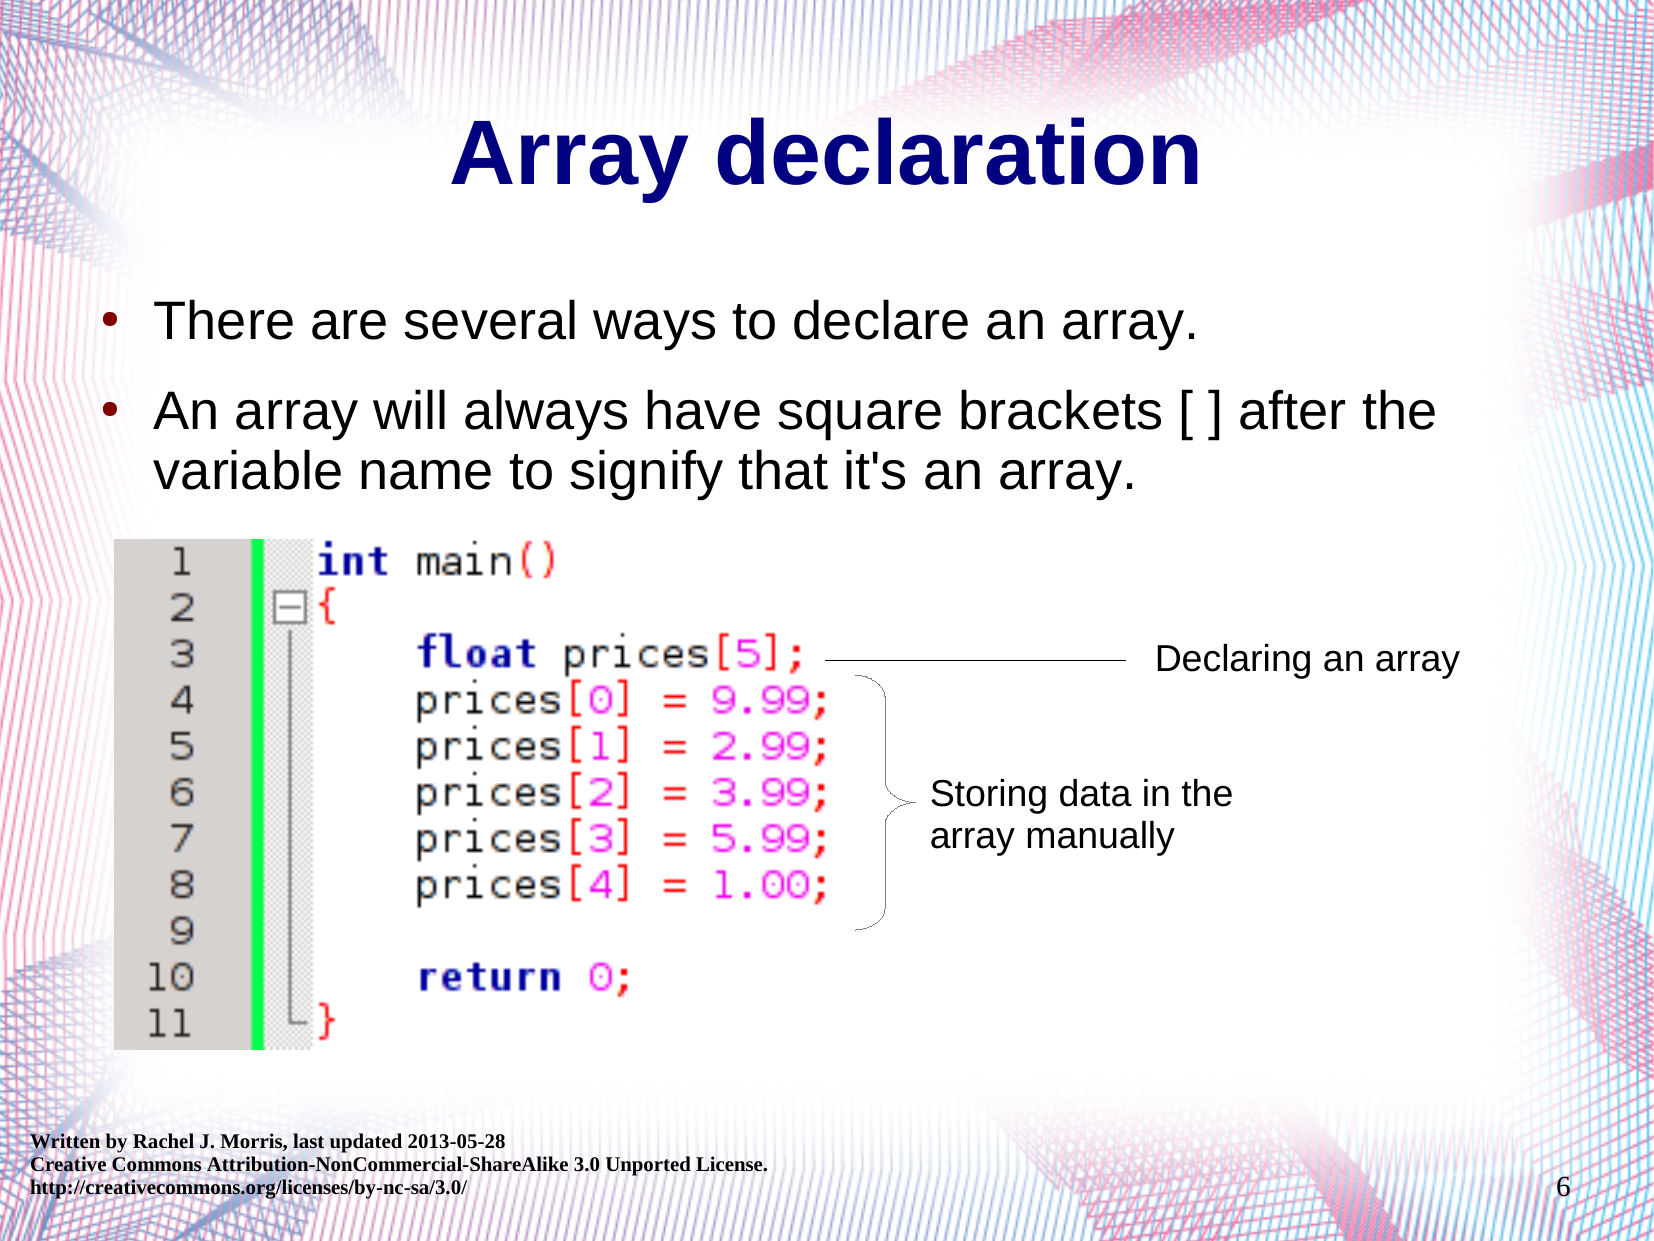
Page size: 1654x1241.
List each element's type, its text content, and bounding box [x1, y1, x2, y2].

text_box Storing data in the array manually [915, 765, 1336, 864]
title Array declaration [82, 49, 1571, 257]
picture [0, 0, 1654, 1241]
list There are several ways to declare an array. An array will always have square brackets [ ] after the variable name to signify that it's an array. [82, 290, 1571, 502]
text_box Declaring an array [1140, 630, 1576, 687]
